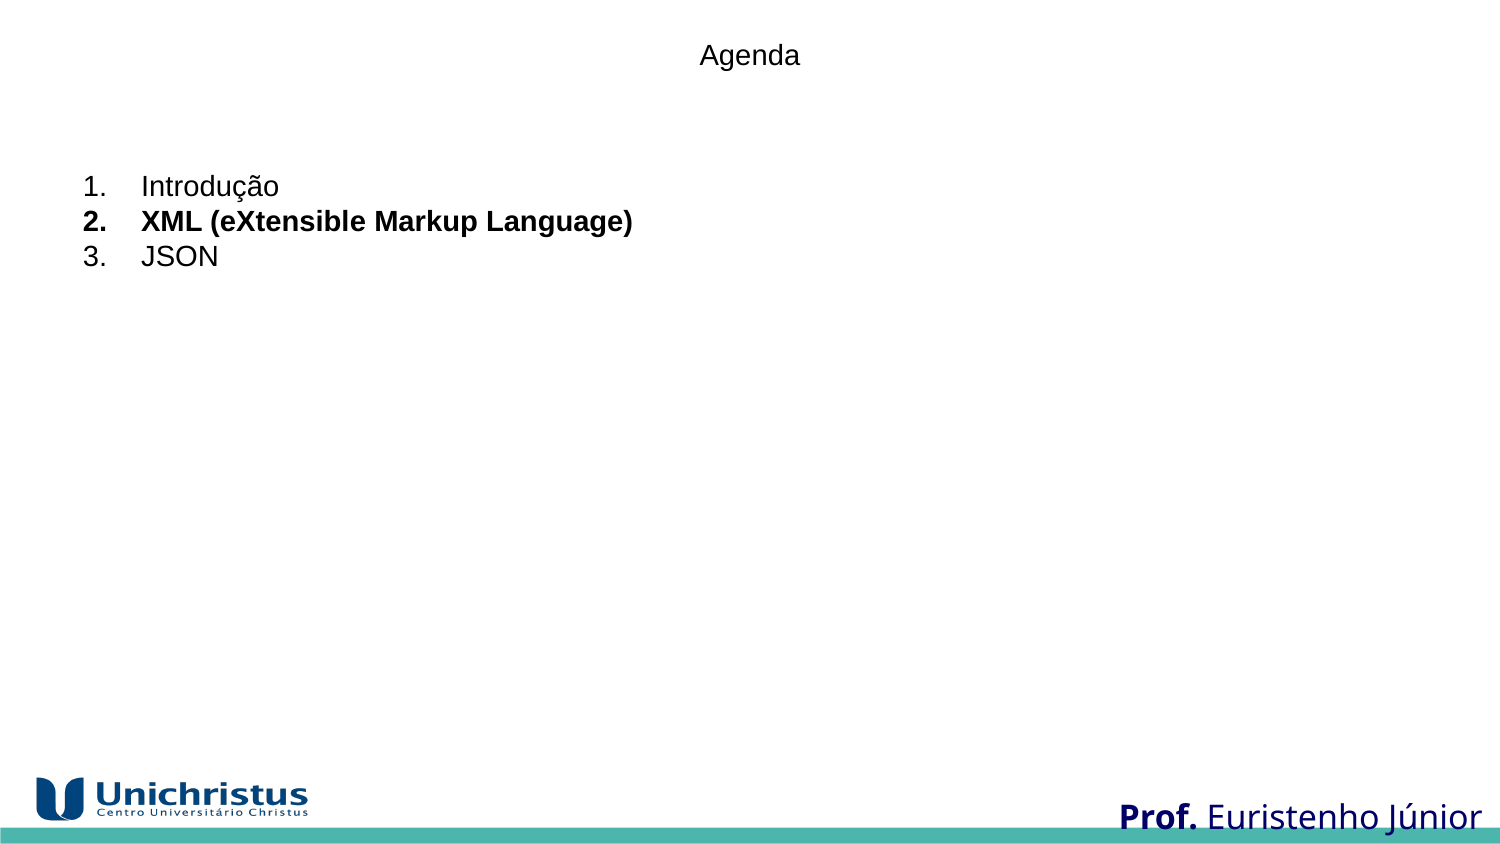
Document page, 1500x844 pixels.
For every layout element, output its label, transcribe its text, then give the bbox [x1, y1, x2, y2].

list Introdução XML (eXtensible Markup Language) JSON [51, 152, 1449, 750]
picture [32, 775, 312, 822]
title Agenda [51, 20, 1449, 137]
